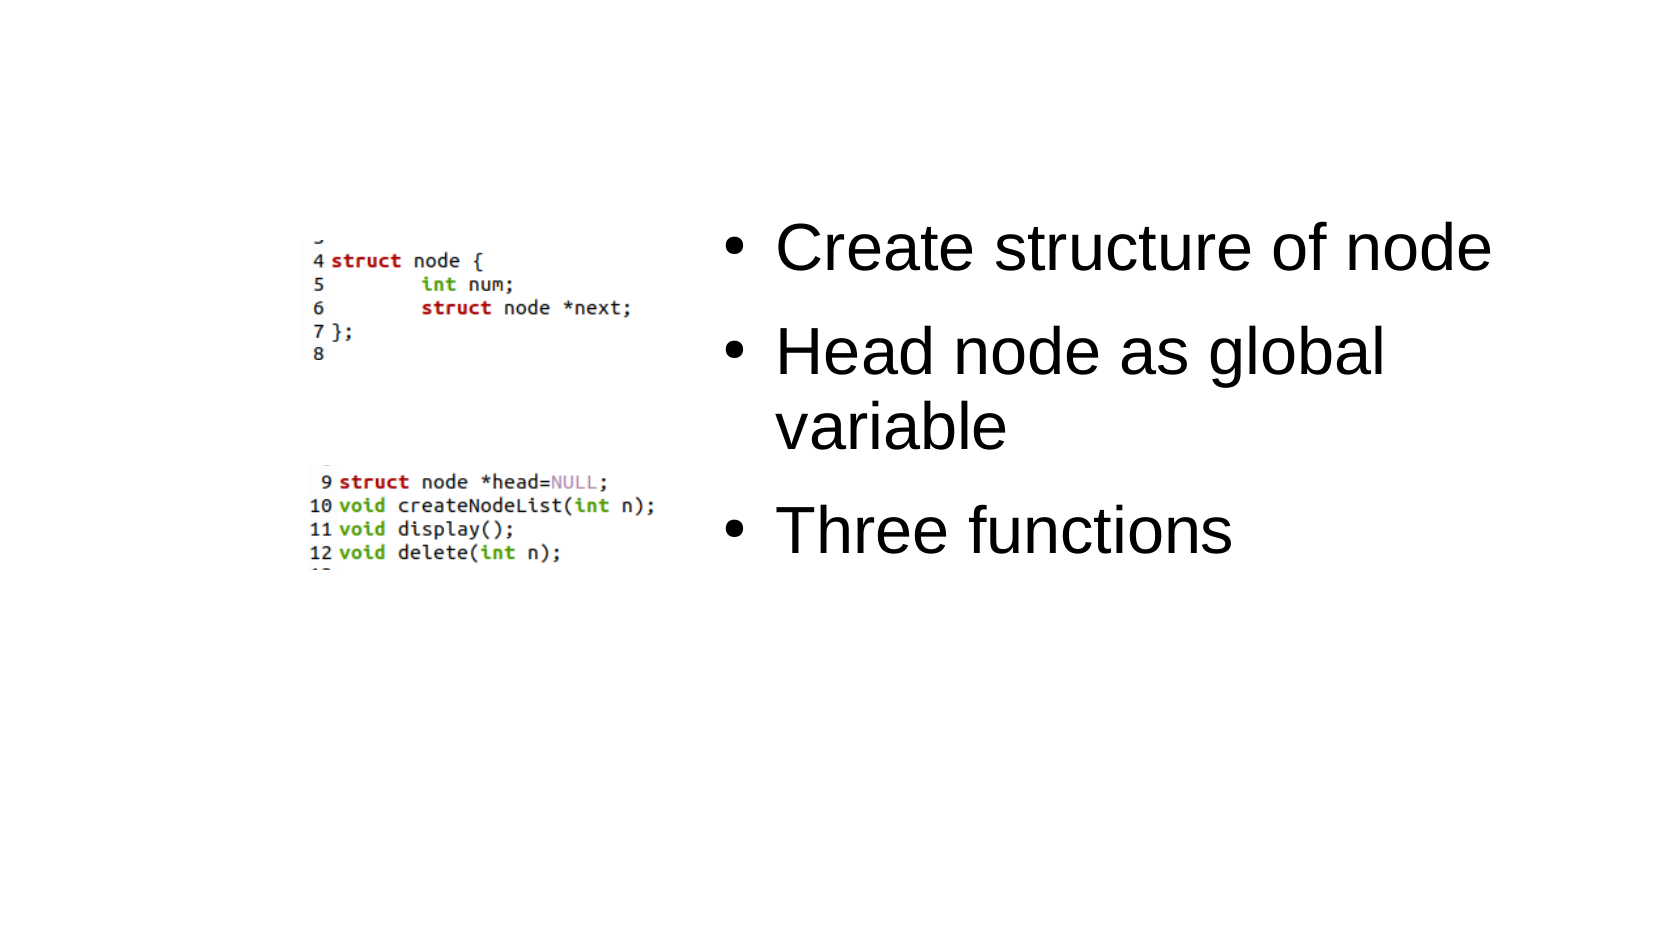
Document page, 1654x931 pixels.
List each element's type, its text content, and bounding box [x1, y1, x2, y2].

picture [308, 465, 676, 570]
list Create structure of node Head node as global variable Three functions [705, 210, 1571, 653]
picture [300, 240, 652, 360]
